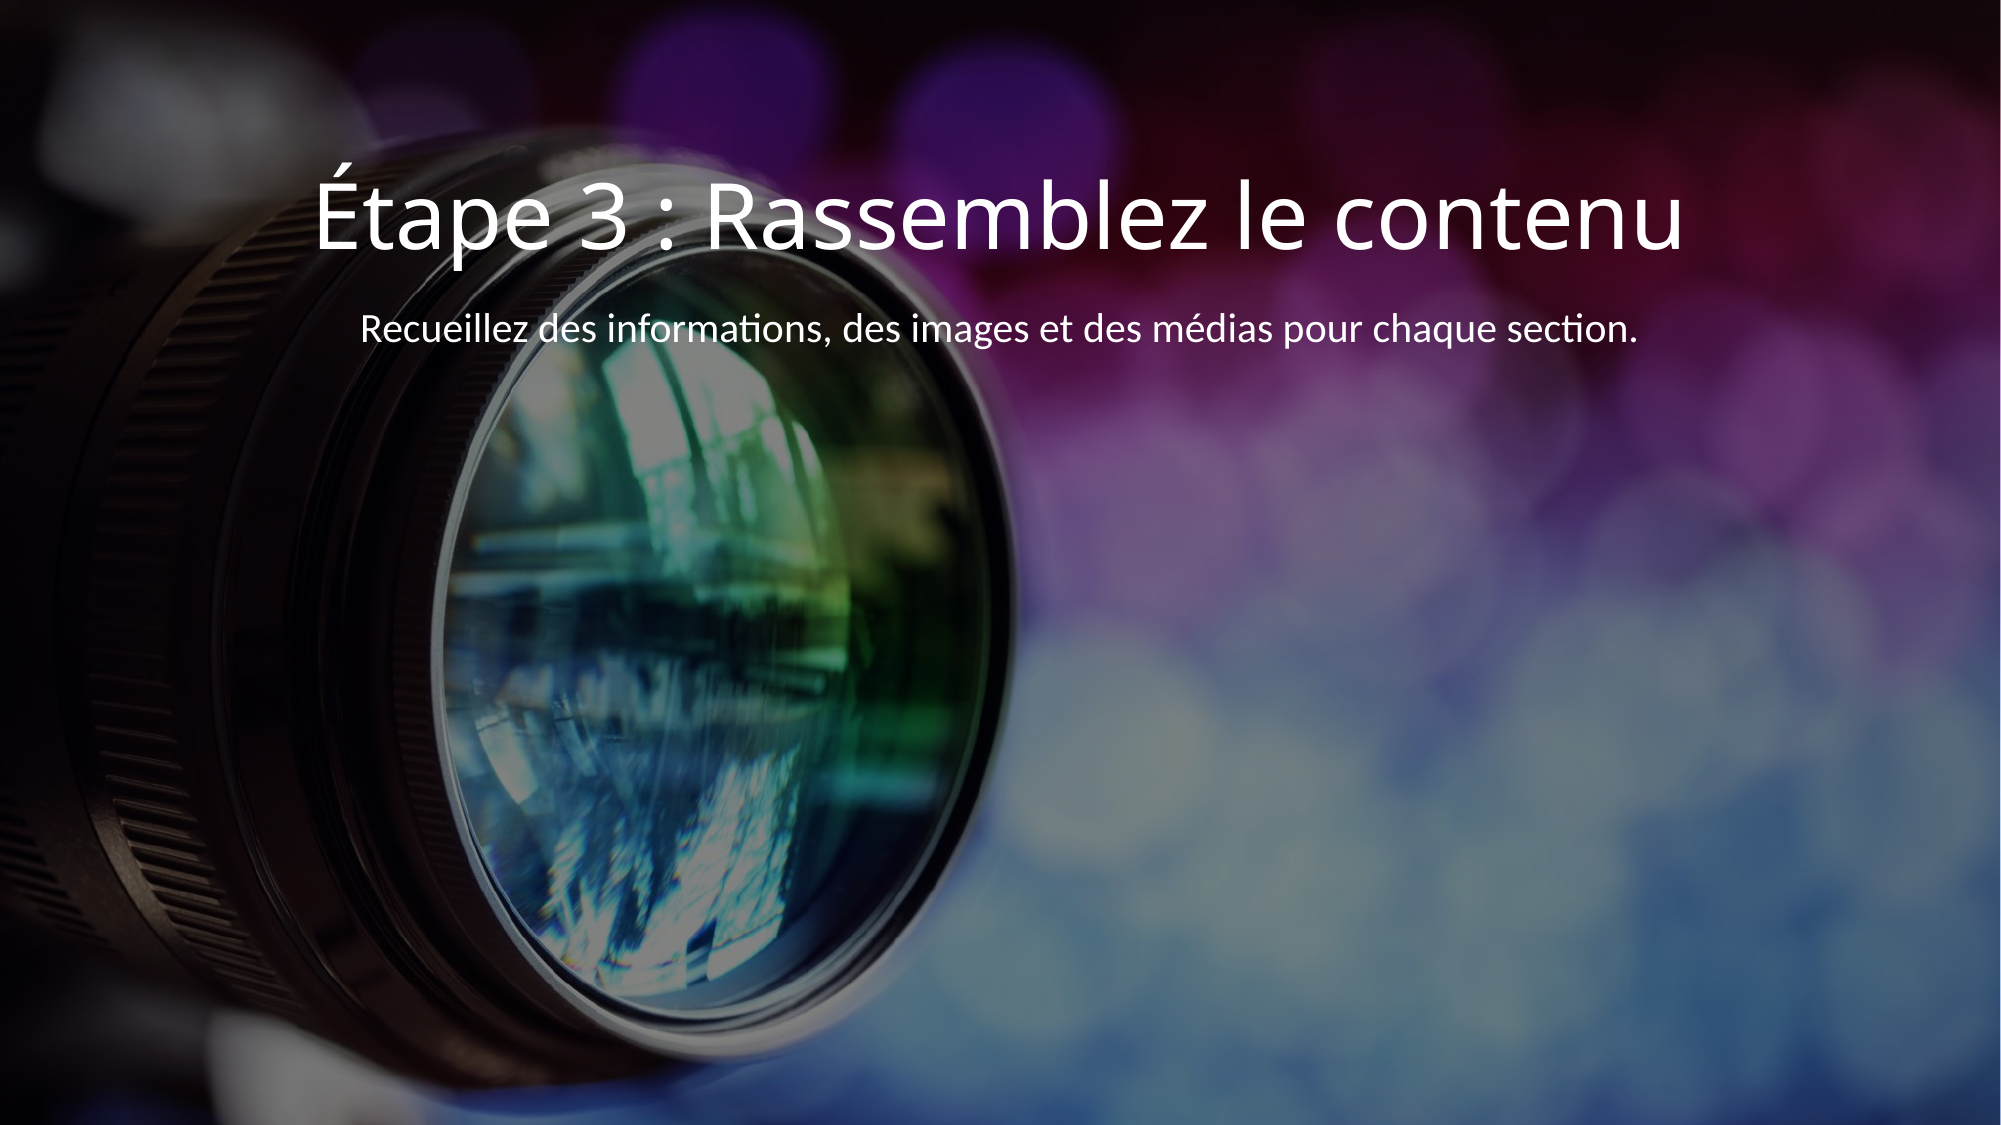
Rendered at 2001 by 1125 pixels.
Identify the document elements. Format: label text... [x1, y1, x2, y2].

list Recueillez des informations, des images et des médias pour chaque section. [137, 682, 1863, 863]
picture [0, 0, 2000, 1125]
title Étape 3 : Rassemblez le contenu [137, 184, 1863, 660]
